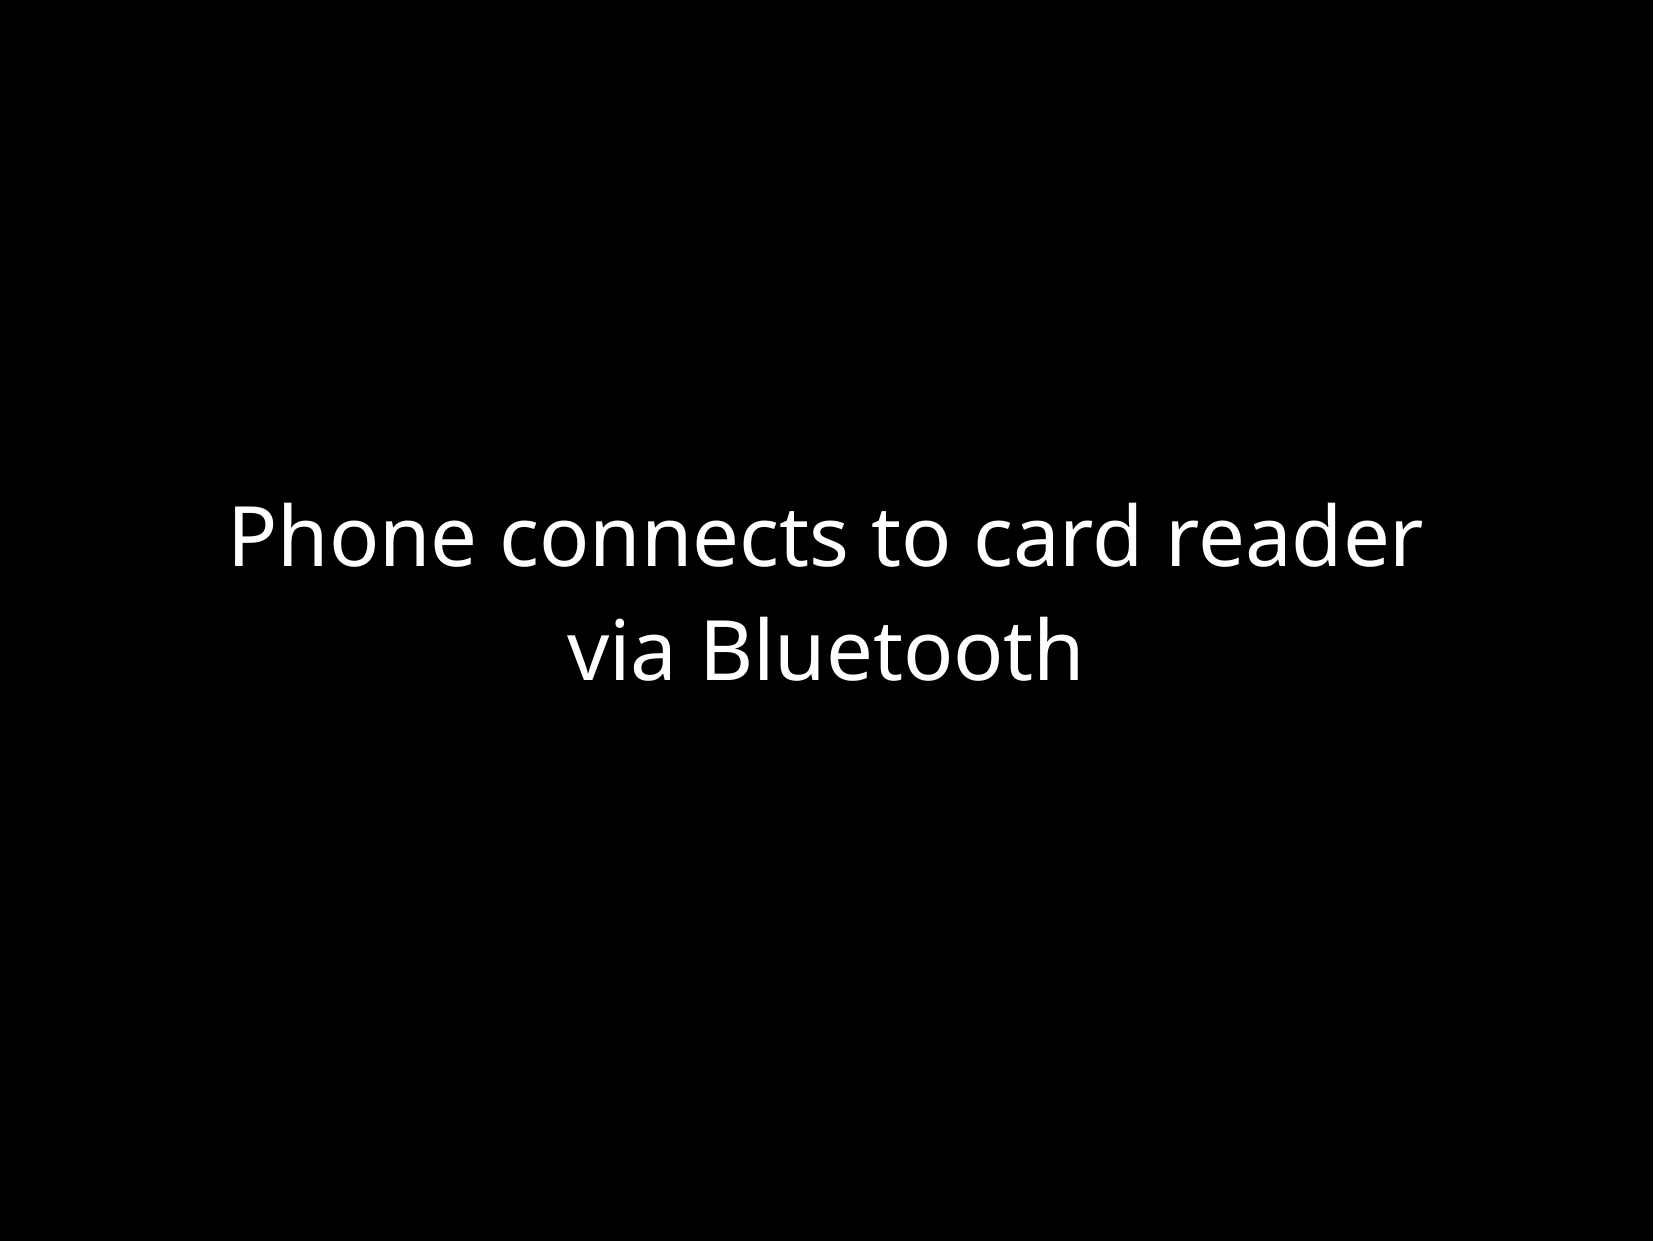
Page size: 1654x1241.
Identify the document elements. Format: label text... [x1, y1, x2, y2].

subtitle Phone connects to card reader via Bluetooth [82, 231, 1571, 951]
